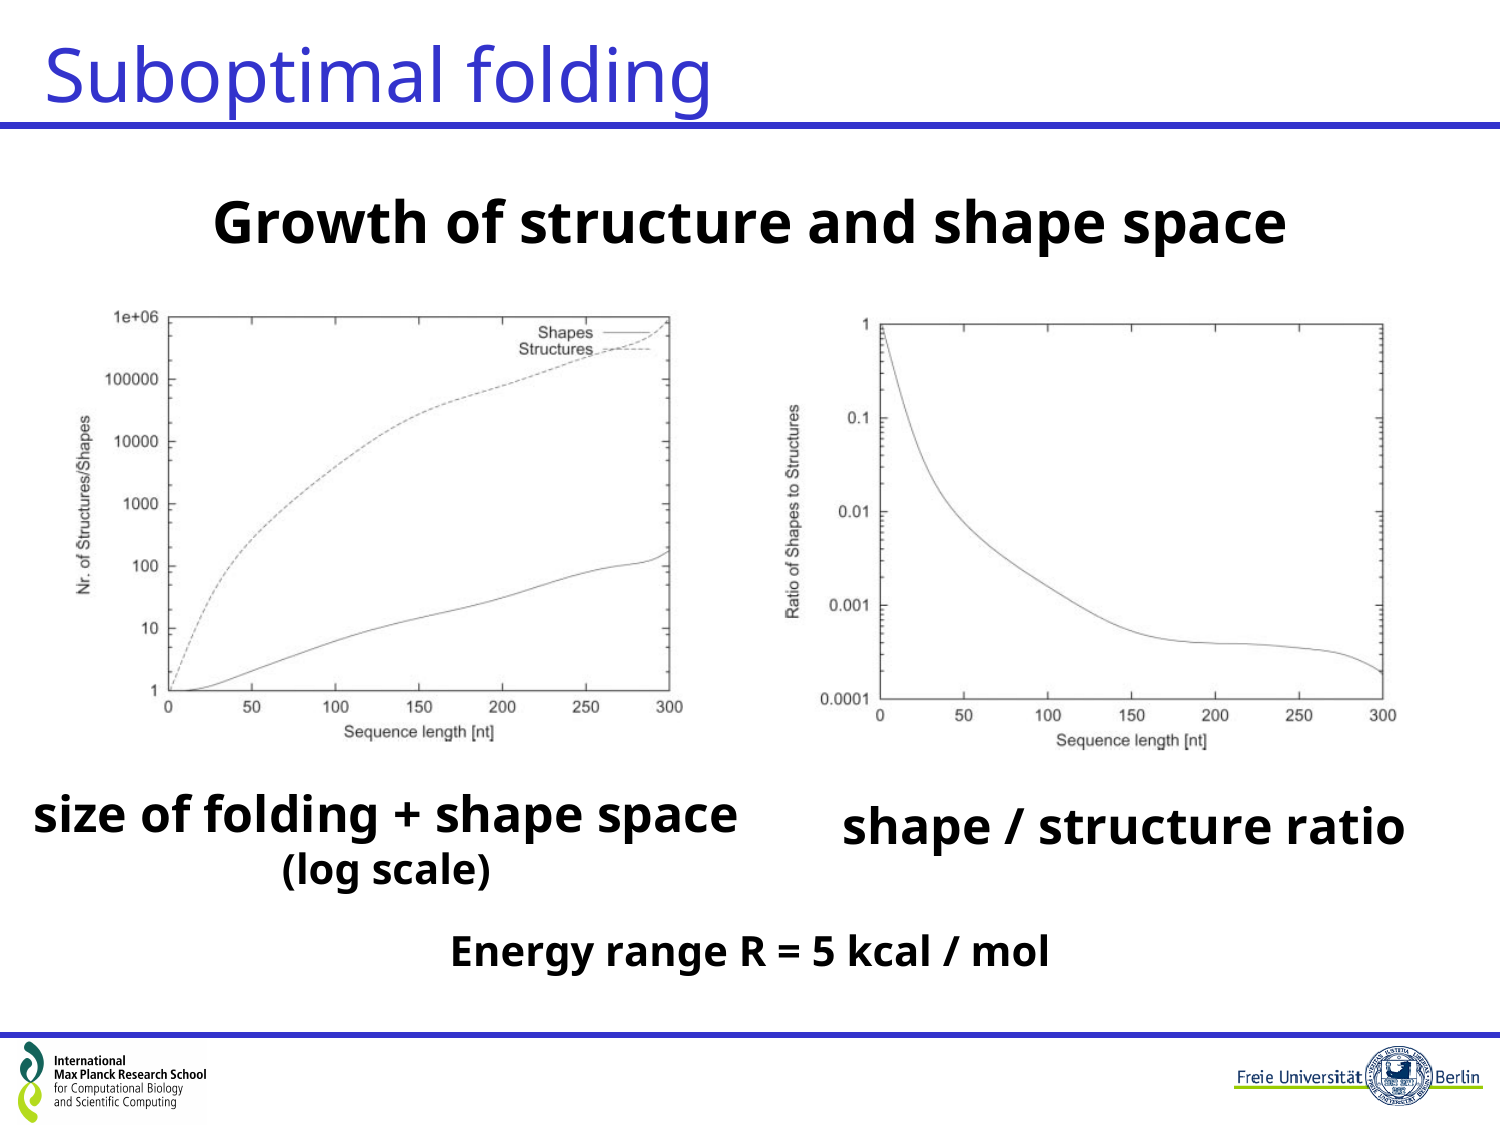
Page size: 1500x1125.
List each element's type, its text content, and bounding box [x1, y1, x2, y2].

picture [1234, 1046, 1483, 1106]
text_box shape / structure ratio [750, 786, 1500, 863]
text_box Energy range R = 5 kcal / mol [0, 916, 1500, 983]
title Suboptimal folding [29, 3, 1164, 142]
picture [773, 302, 1412, 761]
picture [64, 290, 714, 756]
text_box Growth of structure and shape space [0, 177, 1500, 263]
text_box size of folding + shape space (log scale) [18, 774, 755, 901]
picture [17, 1039, 207, 1125]
